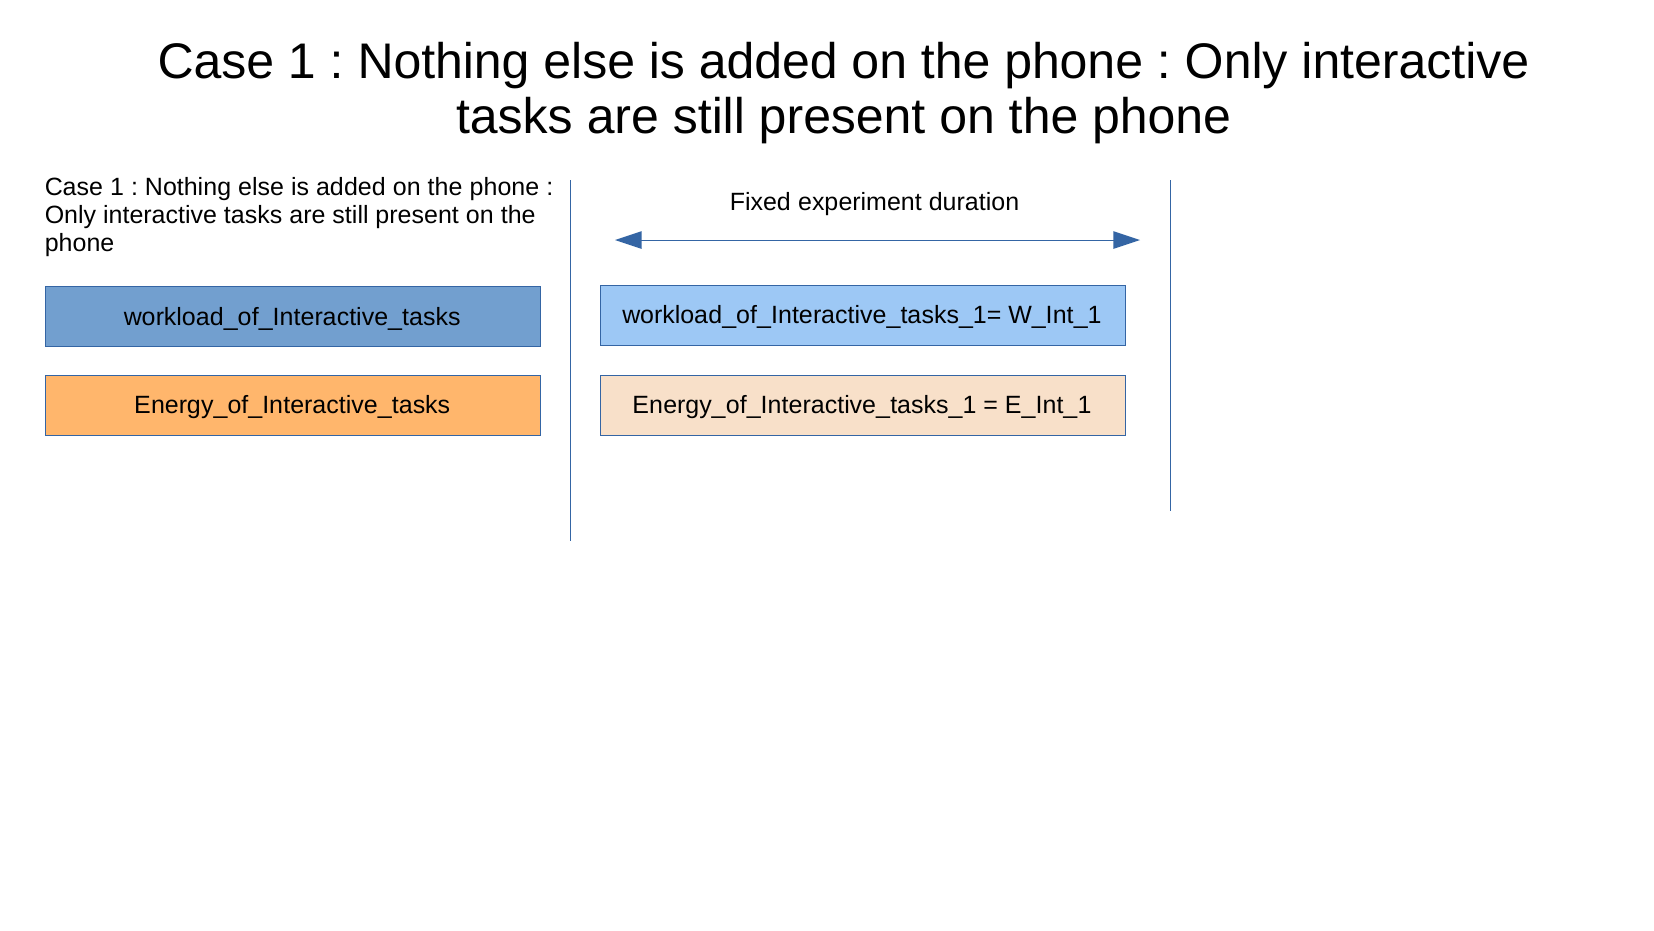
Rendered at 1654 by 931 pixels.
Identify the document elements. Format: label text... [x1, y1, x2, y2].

text_box workload_of_Interactive_tasks [45, 287, 541, 347]
title Case 1 : Nothing else is added on the phone : Only interactive tasks are still present on the phone [112, 27, 1576, 151]
text_box Energy_of_Interactive_tasks_1 = E_Int_1 [600, 375, 1126, 436]
text_box Fixed experiment duration [715, 180, 1036, 223]
text_box Energy_of_Interactive_tasks [45, 375, 541, 436]
text_box Case 1 : Nothing else is added on the phone : Only interactive tasks are still present on the phone [30, 165, 573, 287]
text_box workload_of_Interactive_tasks_1= W_Int_1 [600, 285, 1126, 346]
